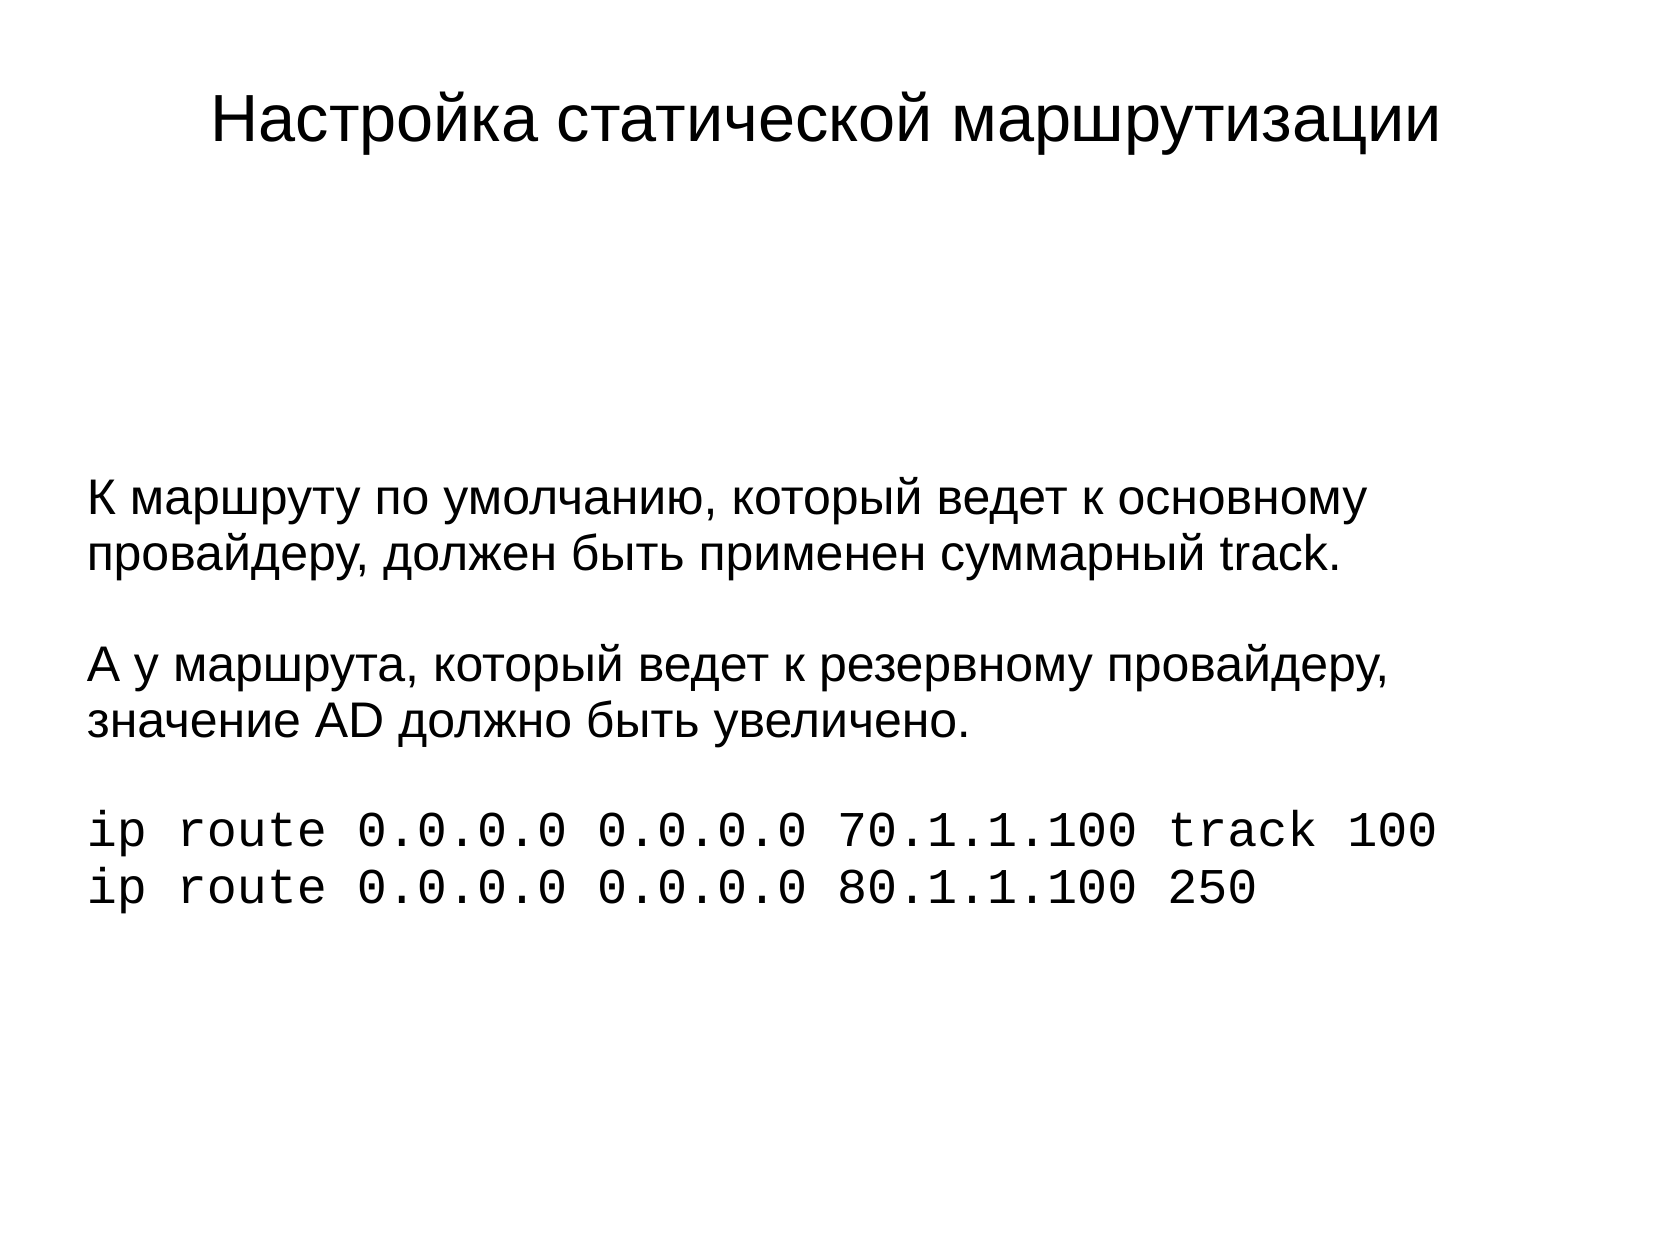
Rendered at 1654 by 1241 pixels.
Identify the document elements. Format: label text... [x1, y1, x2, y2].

title Настройка статической маршрутизации [82, 49, 1571, 188]
subtitle К маршруту по умолчанию, который ведет к основному провайдеру, должен быть применен суммарный track. А у маршрута, который ведет к резервному провайдеру, значение AD должно быть увеличено. ip route 0.0.0.0 0.0.0.0 70.1.1.100 track 100 ip route 0.0.0.0 0.0.0.0 80.1.1.100 250 [86, 337, 1576, 1051]
